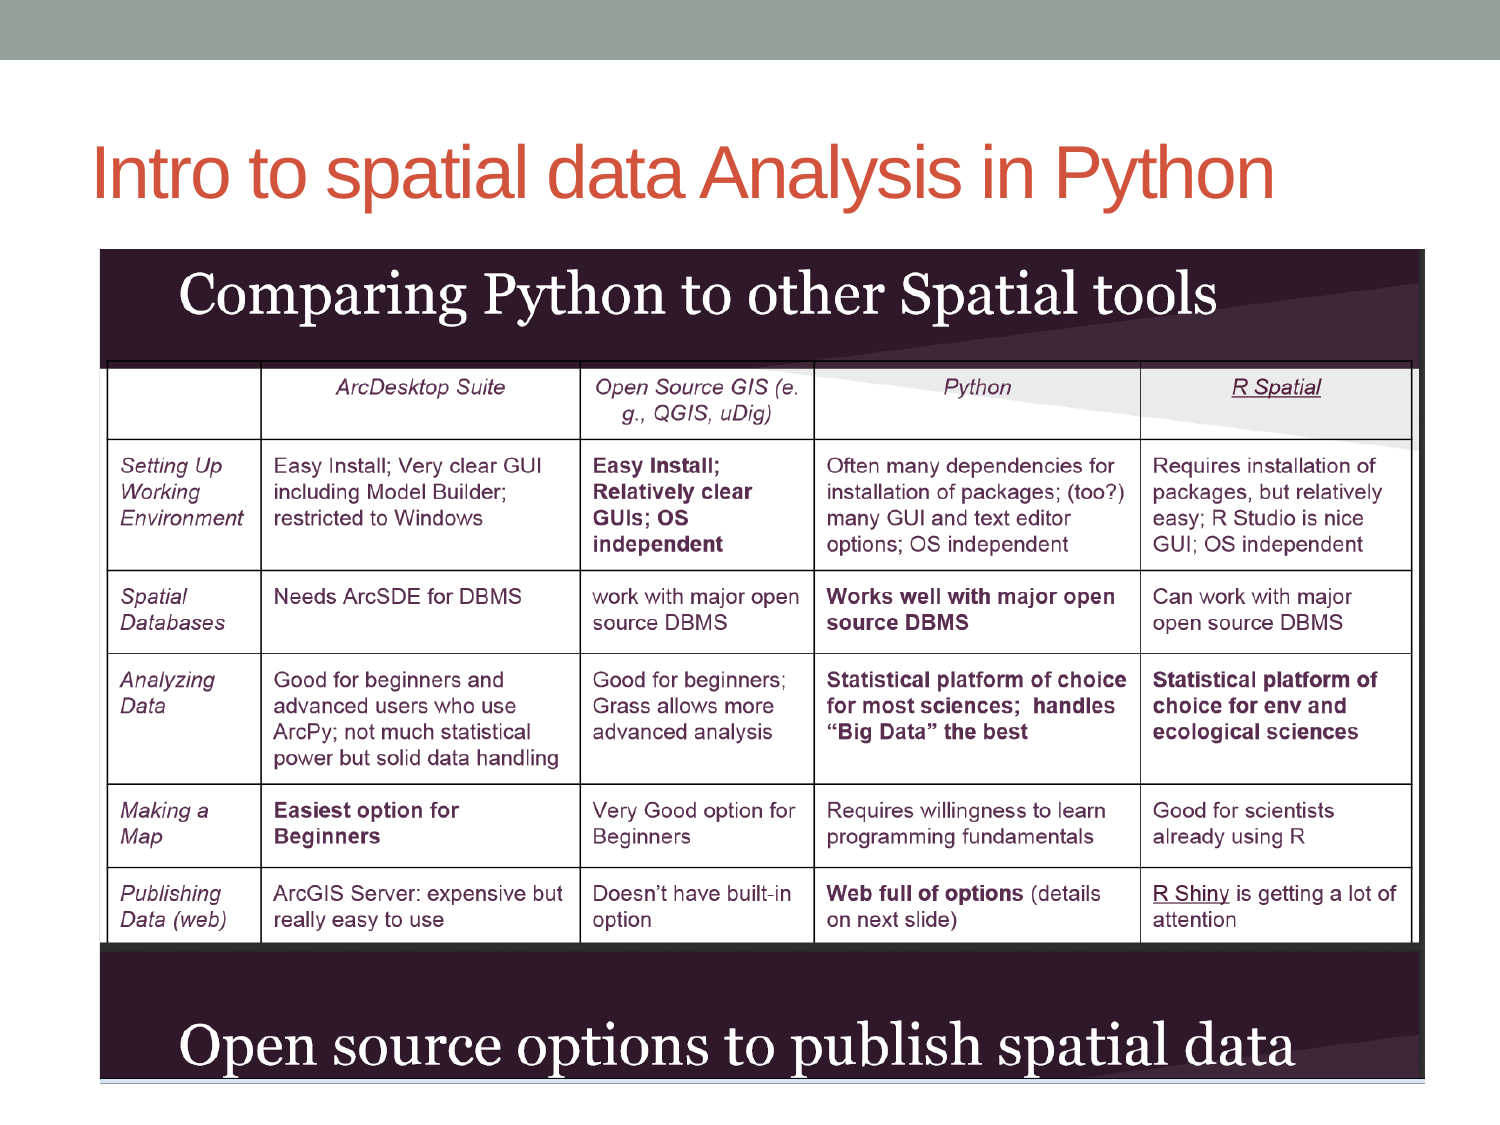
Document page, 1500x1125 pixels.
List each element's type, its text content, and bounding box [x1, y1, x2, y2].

title Intro to spatial data Analysis in Python [75, 87, 1426, 251]
picture [99, 249, 1426, 1084]
